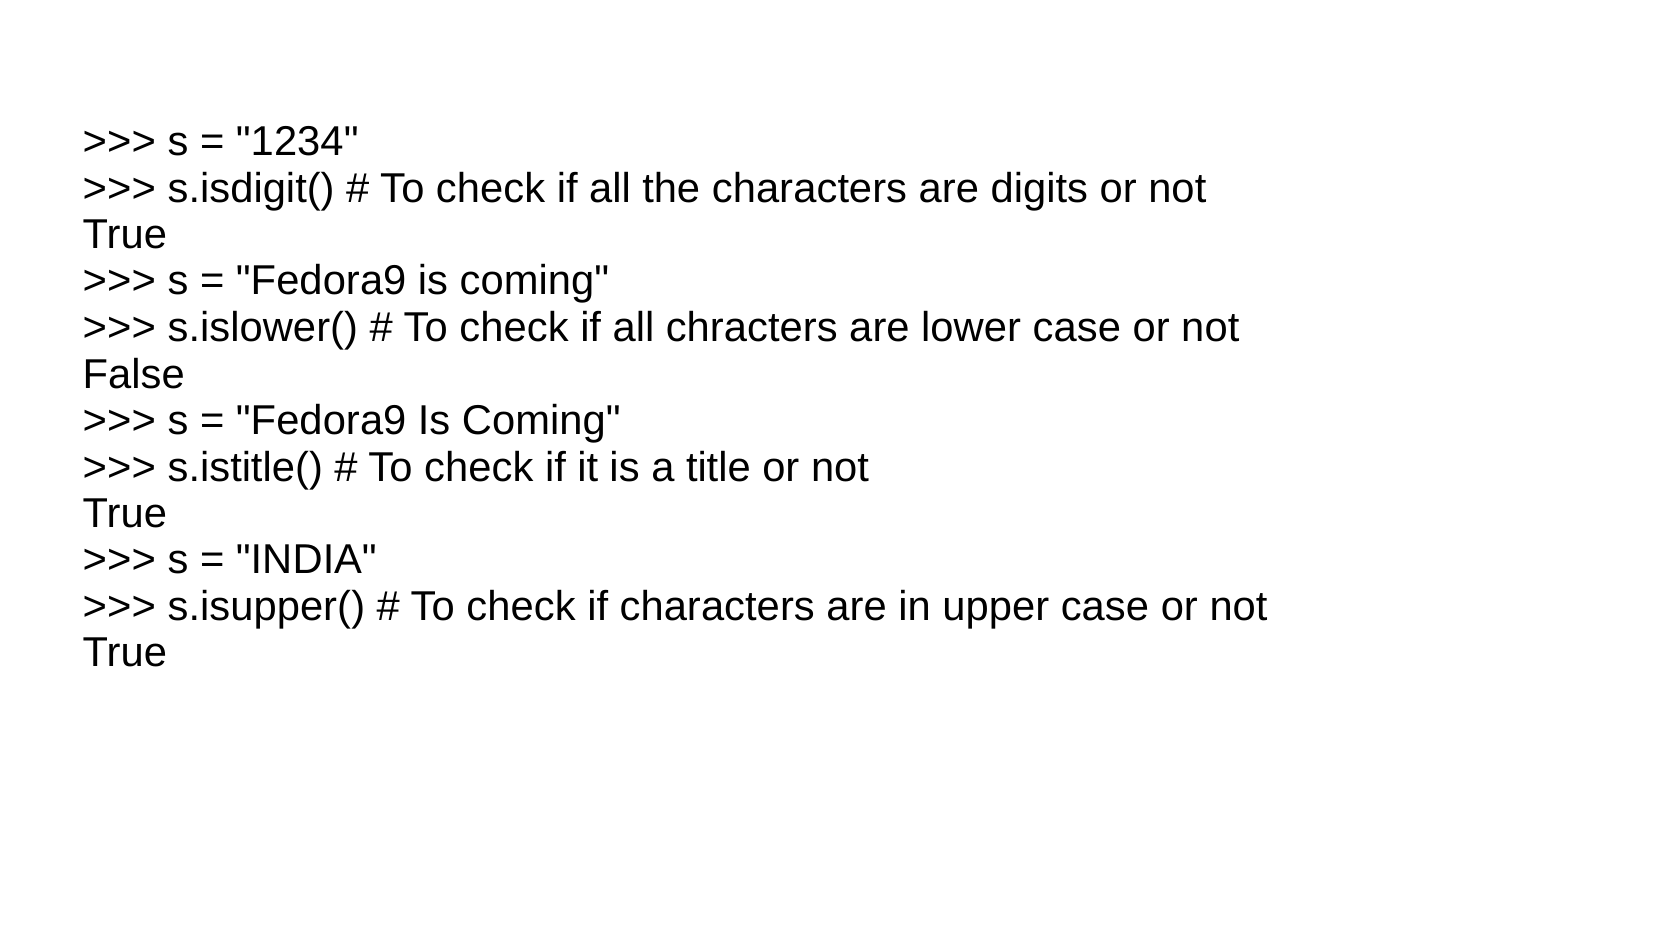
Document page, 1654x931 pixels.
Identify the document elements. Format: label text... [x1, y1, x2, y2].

subtitle >>> s = "1234" >>> s.isdigit() # To check if all the characters are digits or not True >>> s = "Fedora9 is coming" >>> s.islower() # To check if all chracters are lower case or not False >>> s = "Fedora9 Is Coming" >>> s.istitle() # To check if it is a title or not True >>> s = "INDIA" >>> s.isupper() # To check if characters are in upper case or not True [82, 36, 1571, 757]
